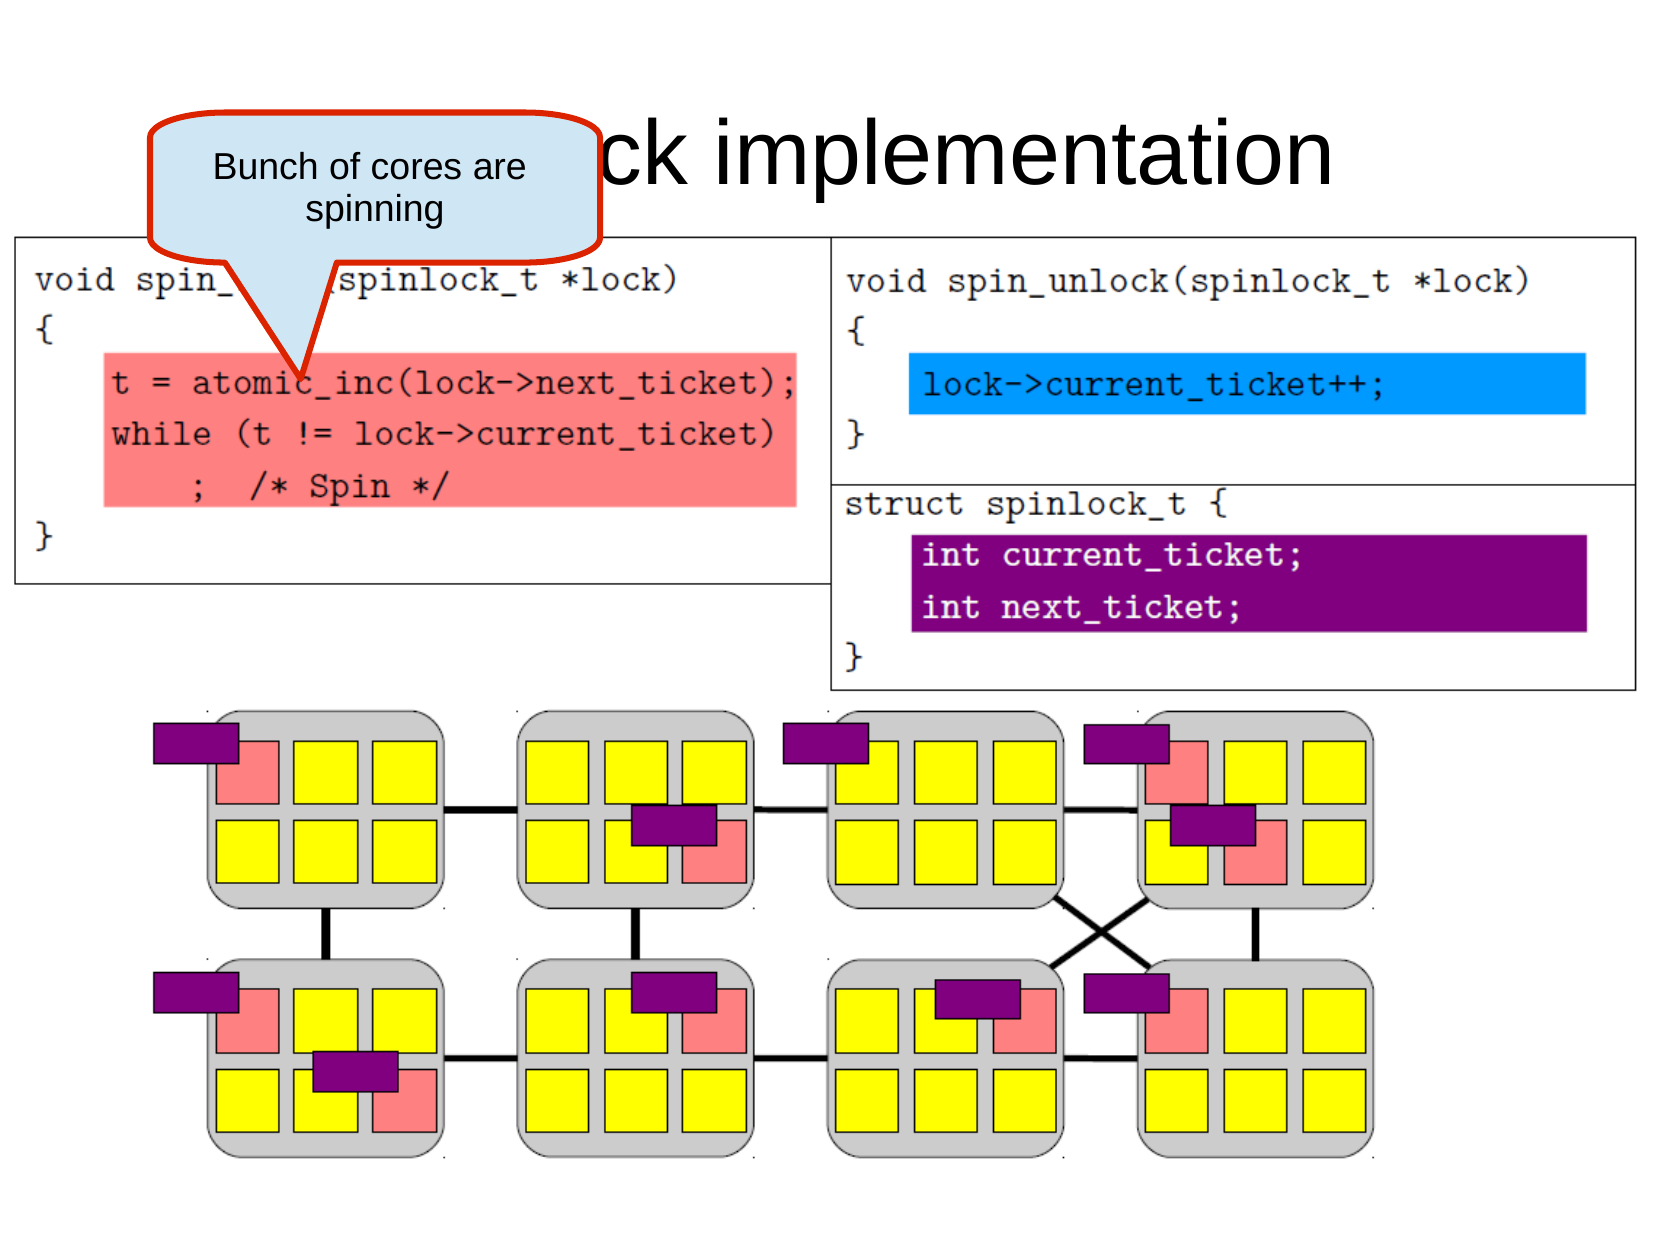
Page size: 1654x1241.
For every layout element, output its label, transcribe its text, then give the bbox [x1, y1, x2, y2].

text_box Bunch of cores are spinning [150, 112, 601, 379]
title Spin lock implementation [82, 49, 1571, 215]
picture [0, 215, 1654, 1163]
